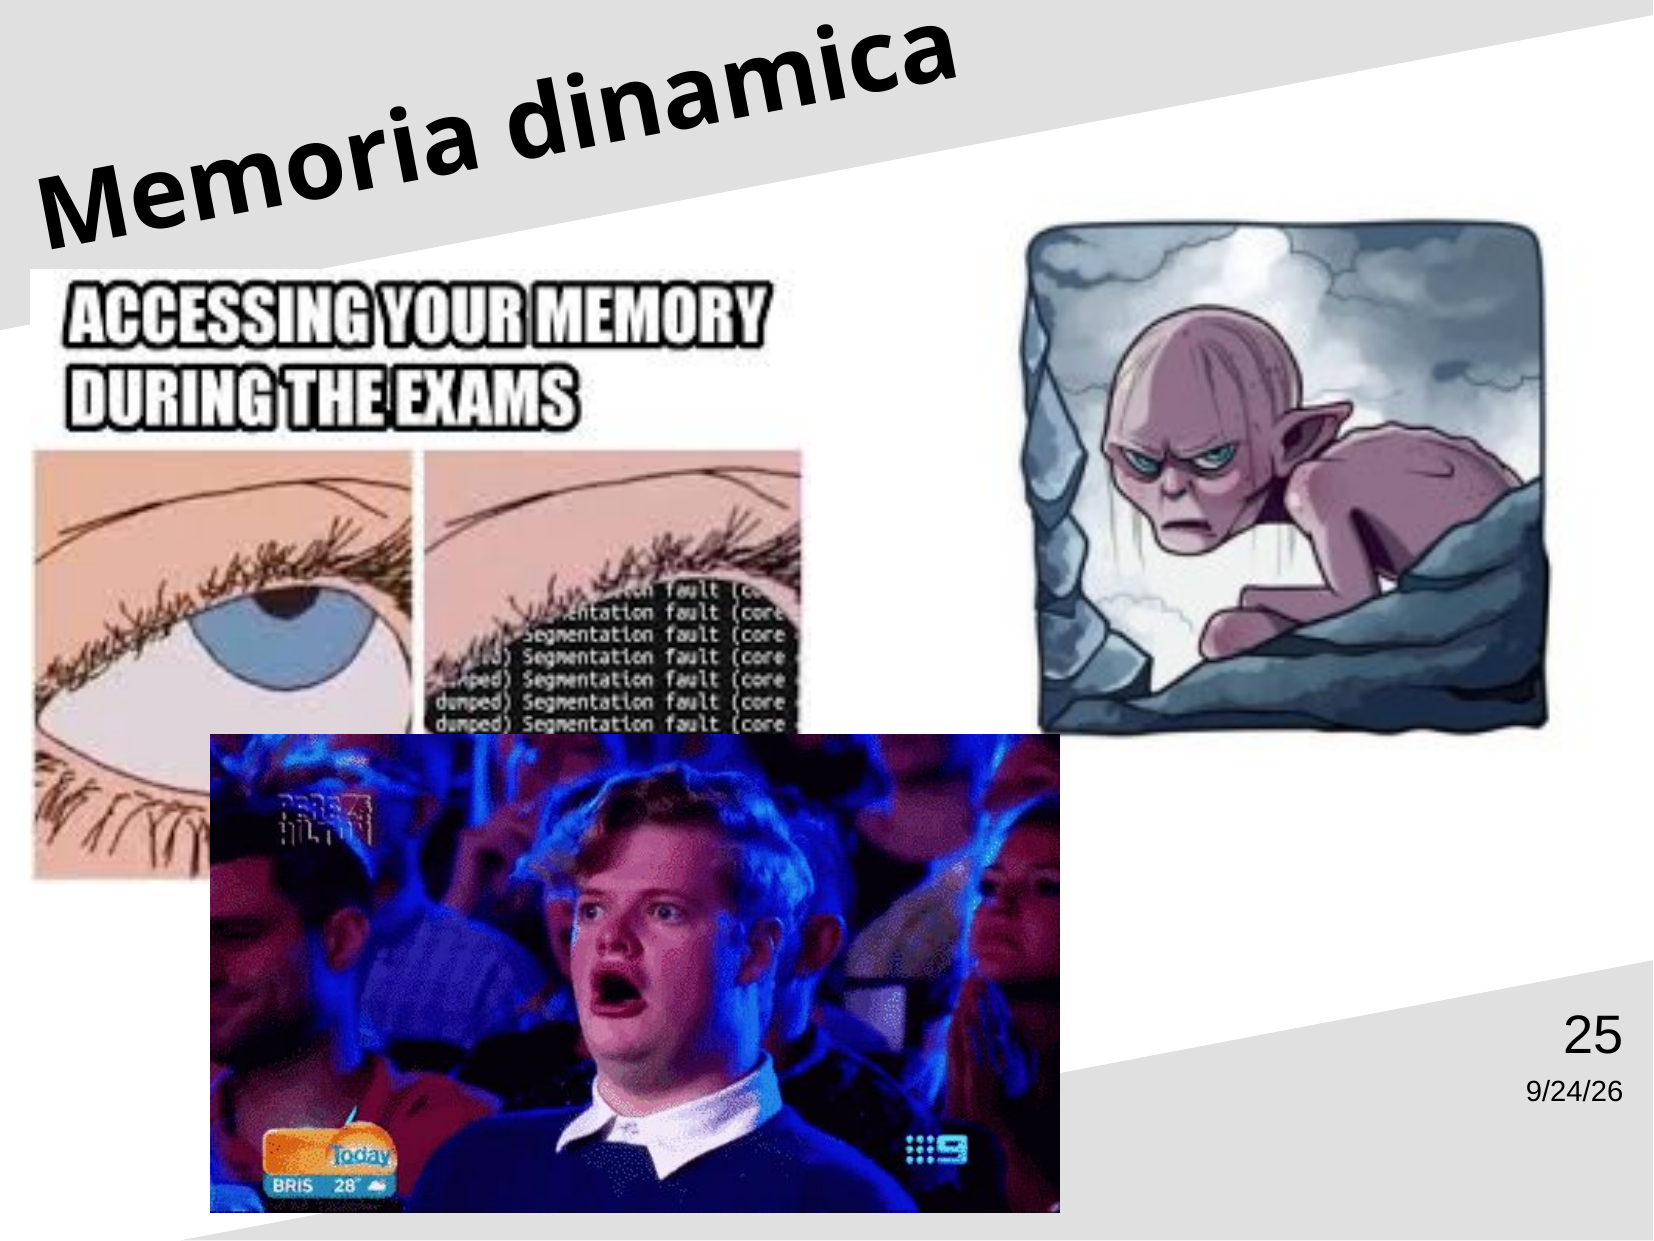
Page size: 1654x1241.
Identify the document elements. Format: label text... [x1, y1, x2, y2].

picture [30, 198, 1591, 1214]
title Memoria dinamica [16, 0, 1518, 269]
